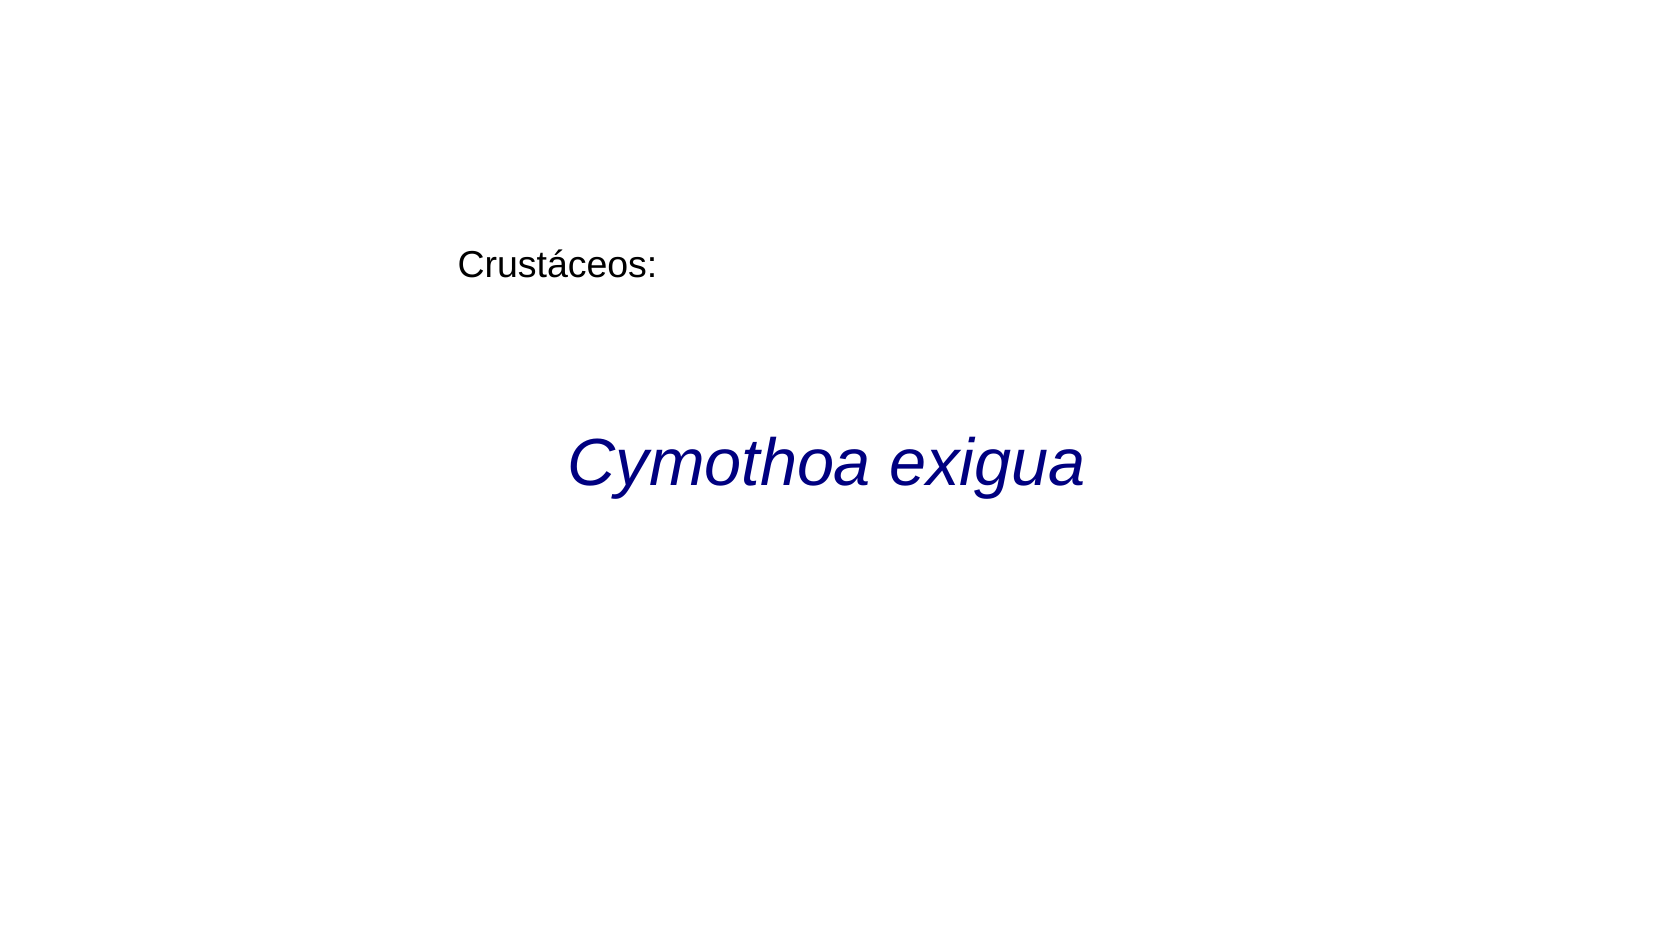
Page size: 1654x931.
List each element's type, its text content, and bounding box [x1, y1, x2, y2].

subtitle Cymothoa exigua [82, 102, 1571, 822]
text_box Crustáceos: [442, 236, 1270, 294]
